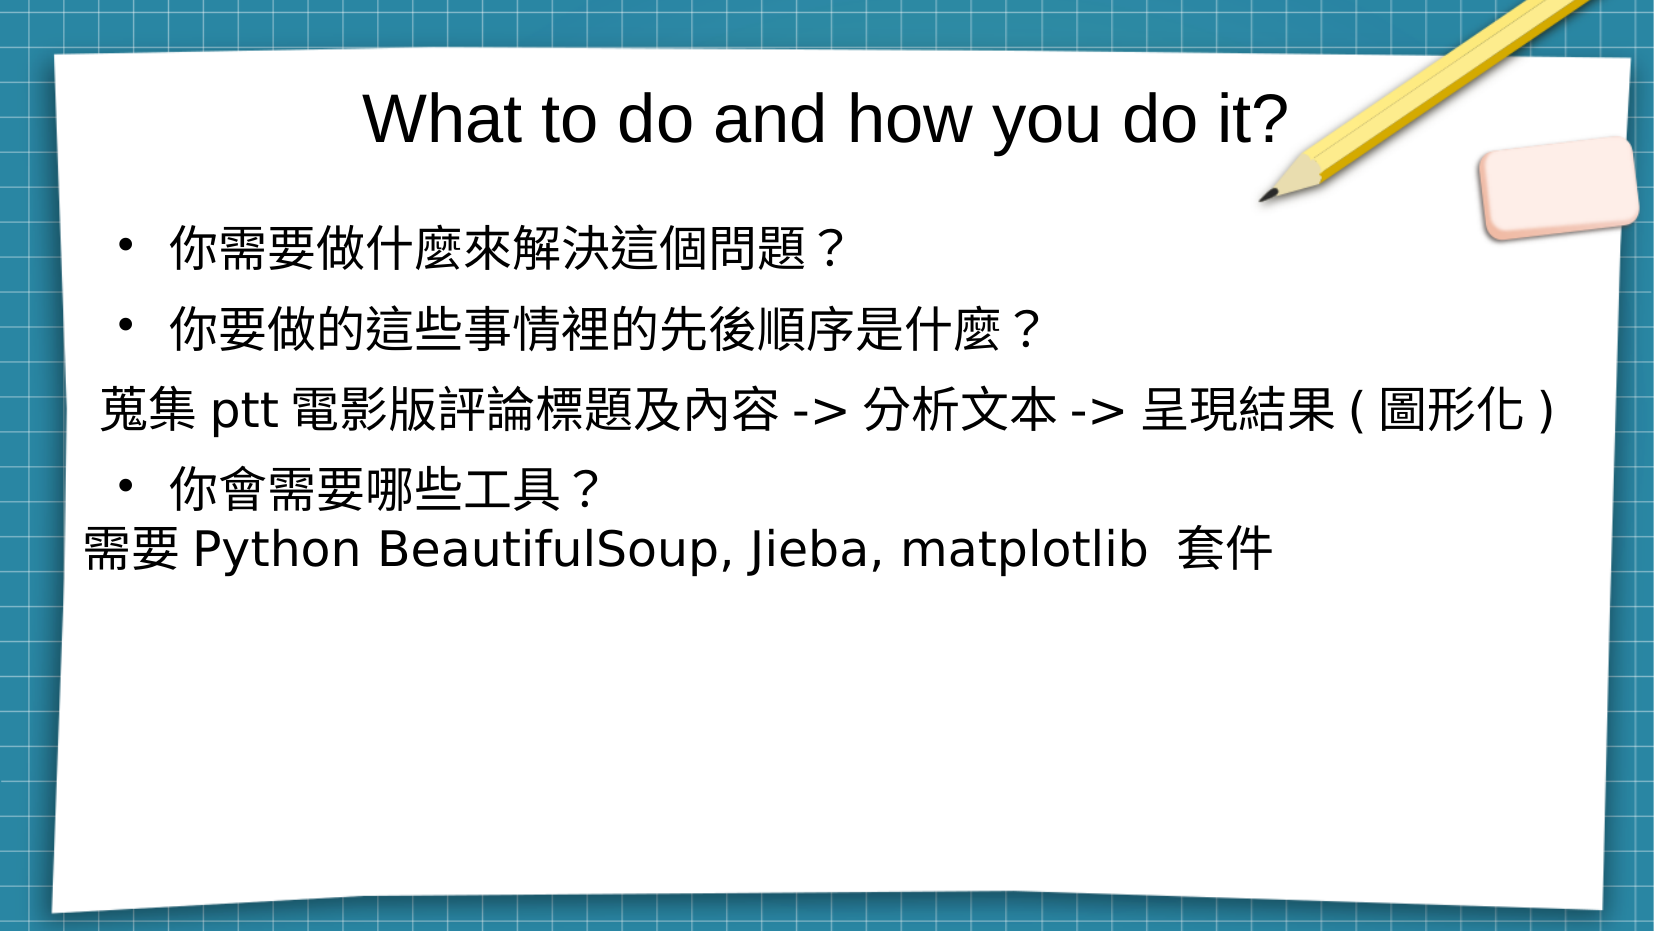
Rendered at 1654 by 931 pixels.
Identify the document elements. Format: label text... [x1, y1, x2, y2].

text_box 你需要做什麼來解決這個問題？ 你要做的這些事情裡的先後順序是什麼？ 蒐集ptt電影版評論標題及內容->分析文本->呈現結果(圖形化) 你會需要哪些工具？ 需要Python BeautifulSoup, Jieba, matplotlib 套件 [82, 217, 1571, 758]
text_box What to do and how you do it? [82, 37, 1571, 193]
